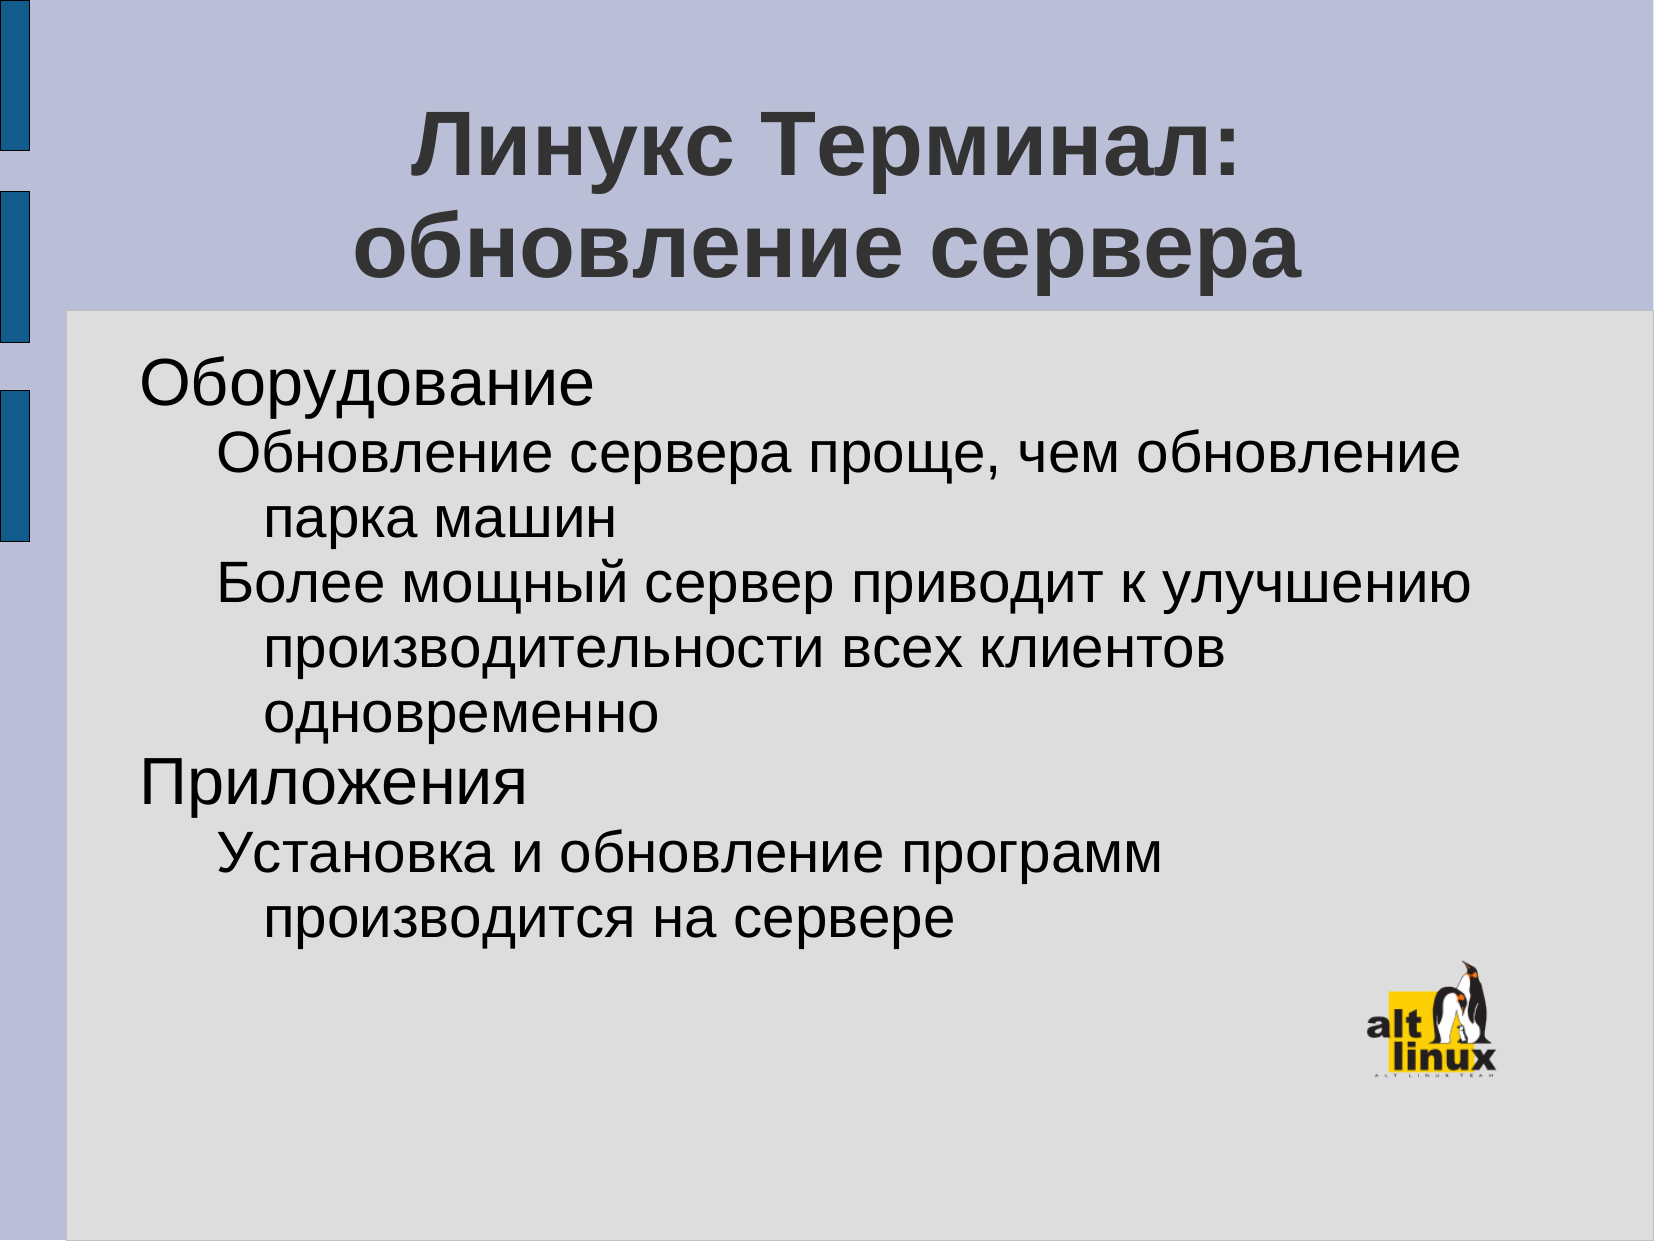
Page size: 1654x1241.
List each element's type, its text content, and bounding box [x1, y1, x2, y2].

list Оборудование Обновление сервера проще, чем обновление парка машин Более мощный сервер приводит к улучшению производительности всех клиентов одновременно Приложения Установка и обновление программ производится на сервере [121, 344, 1534, 1112]
title Линукс Терминал: обновление сервера [121, 92, 1534, 298]
